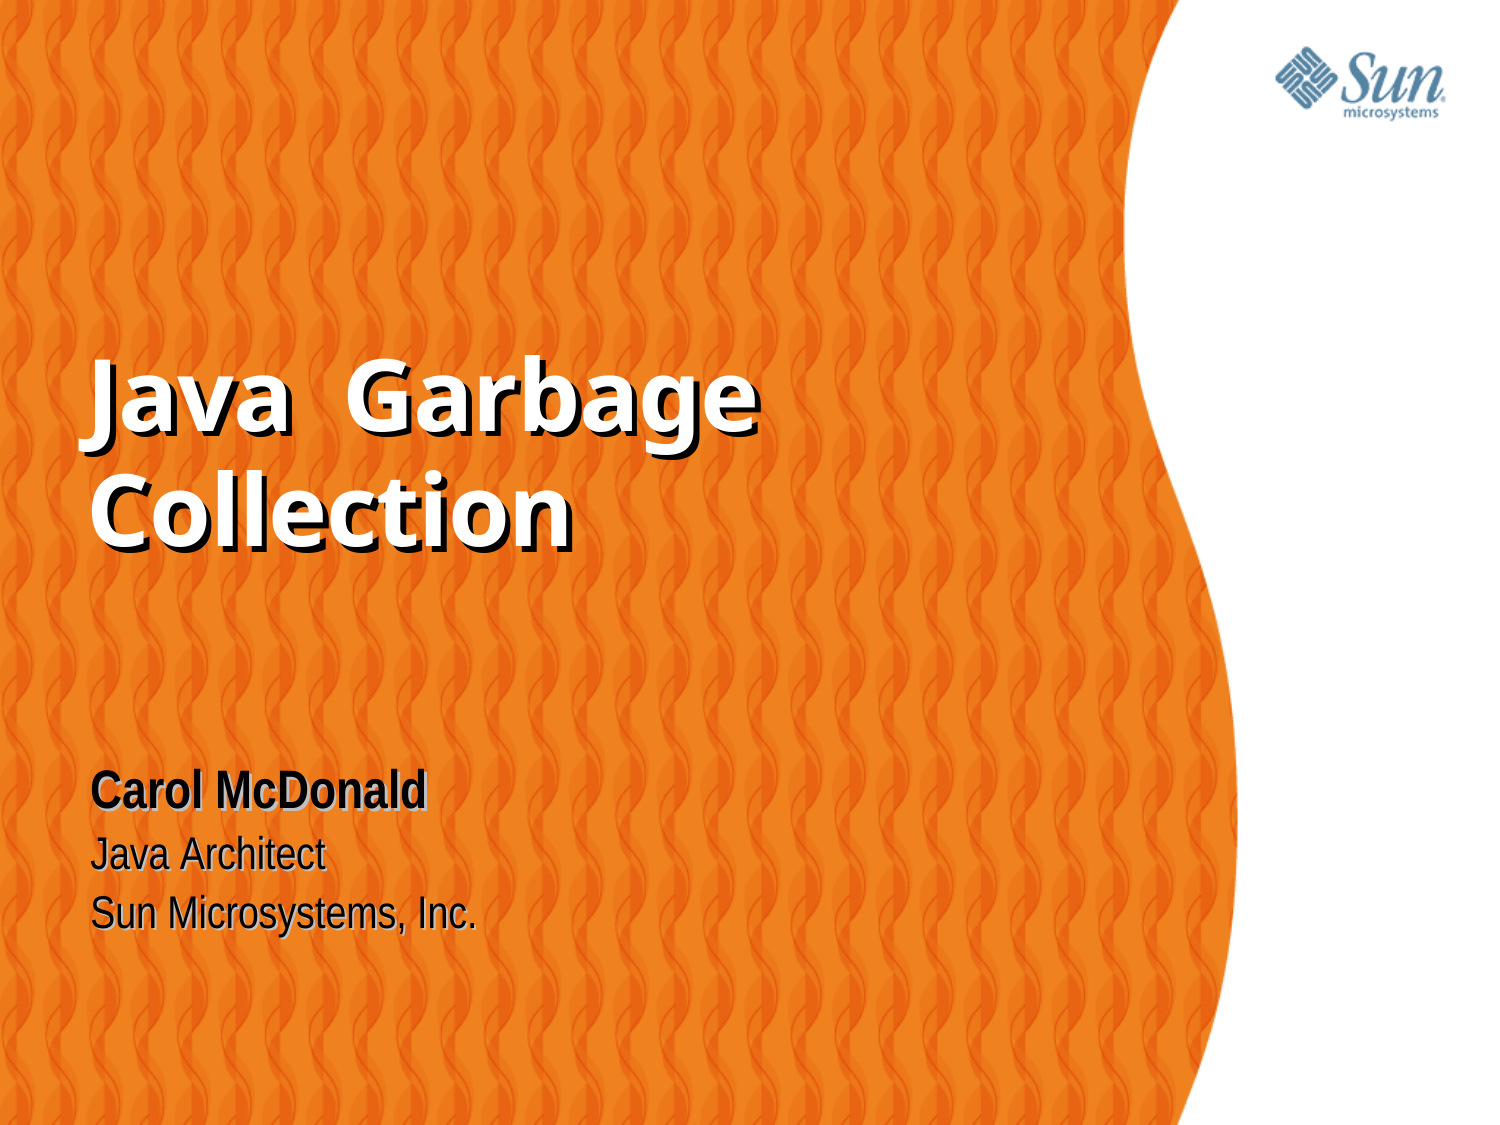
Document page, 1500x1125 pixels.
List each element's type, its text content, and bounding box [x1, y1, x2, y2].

picture [0, 0, 1500, 1125]
list Carol McDonald Java Architect Sun Microsystems, Inc. [90, 766, 1081, 987]
title Java Garbage Collection [86, 324, 1039, 571]
